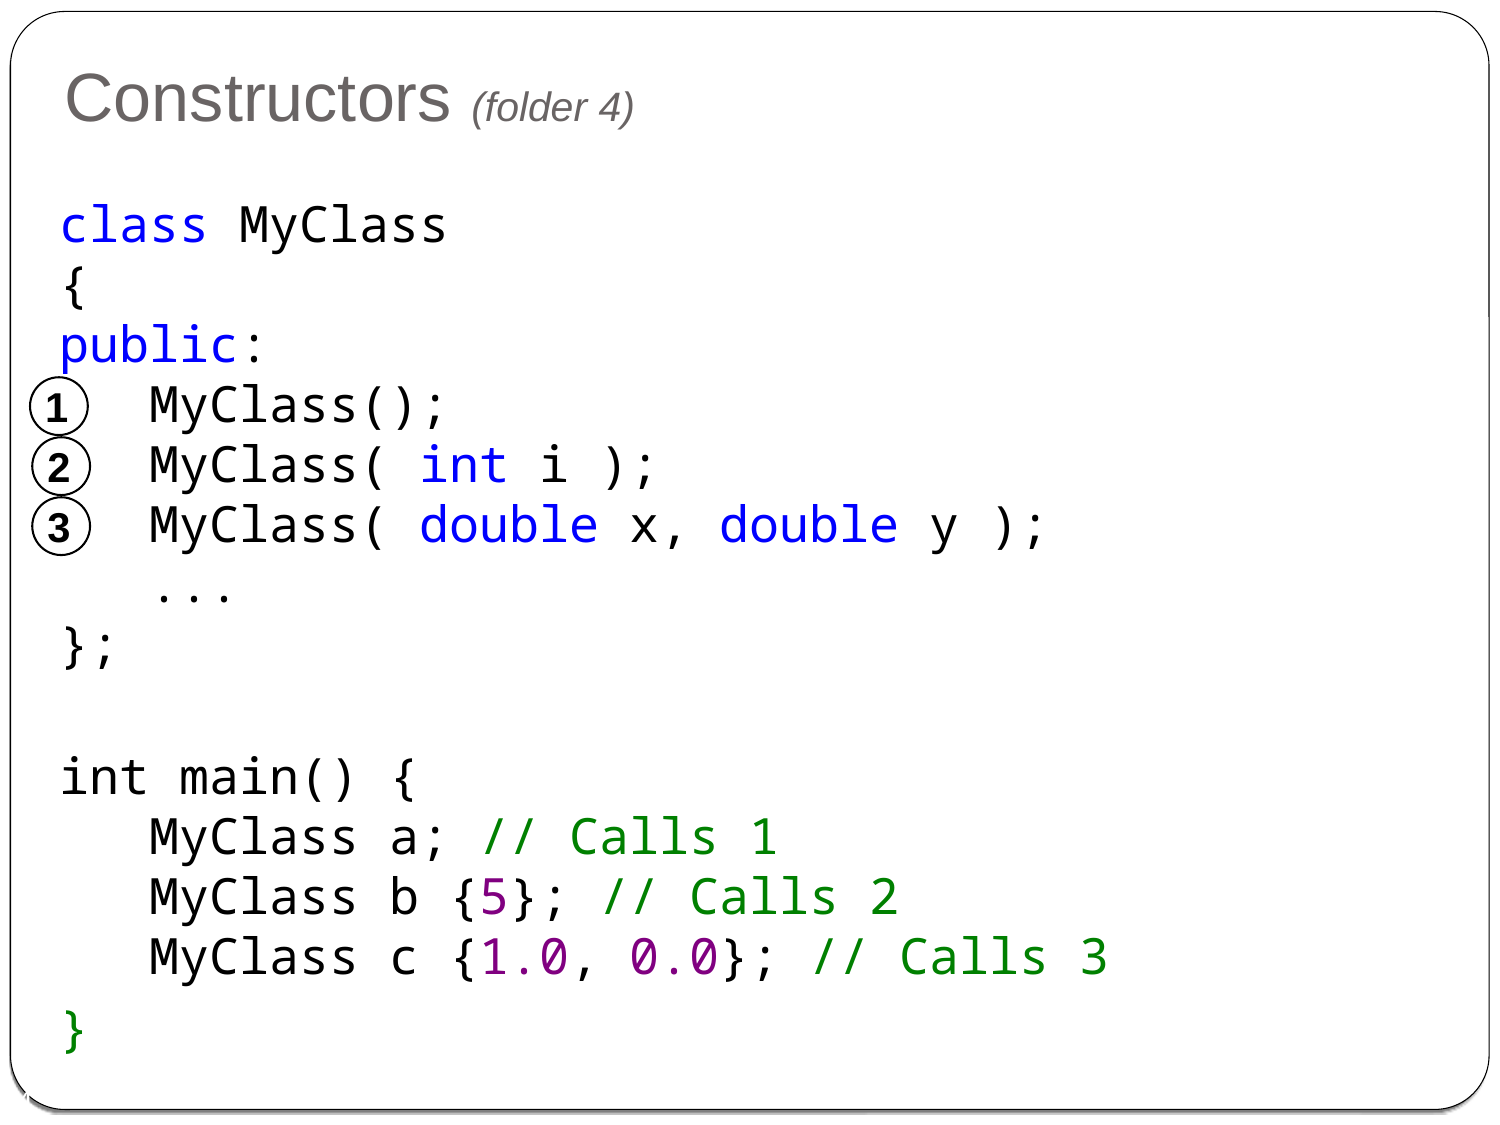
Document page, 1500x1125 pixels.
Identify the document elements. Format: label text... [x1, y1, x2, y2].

slide_number <number> [0, 1074, 50, 1125]
text_box 1 [30, 377, 88, 436]
list class MyClass { public: MyClass(); MyClass( int i ); MyClass( double x, double y ); ... }; int main() { MyClass a; // Calls 1 MyClass b {5}; // Calls 2 MyClass c {1.0, 0.0}; // Calls 3 } [45, 185, 1470, 1111]
title Constructors (folder 4) [50, 45, 1450, 150]
text_box 2 [32, 437, 91, 496]
text_box 3 [32, 497, 91, 556]
